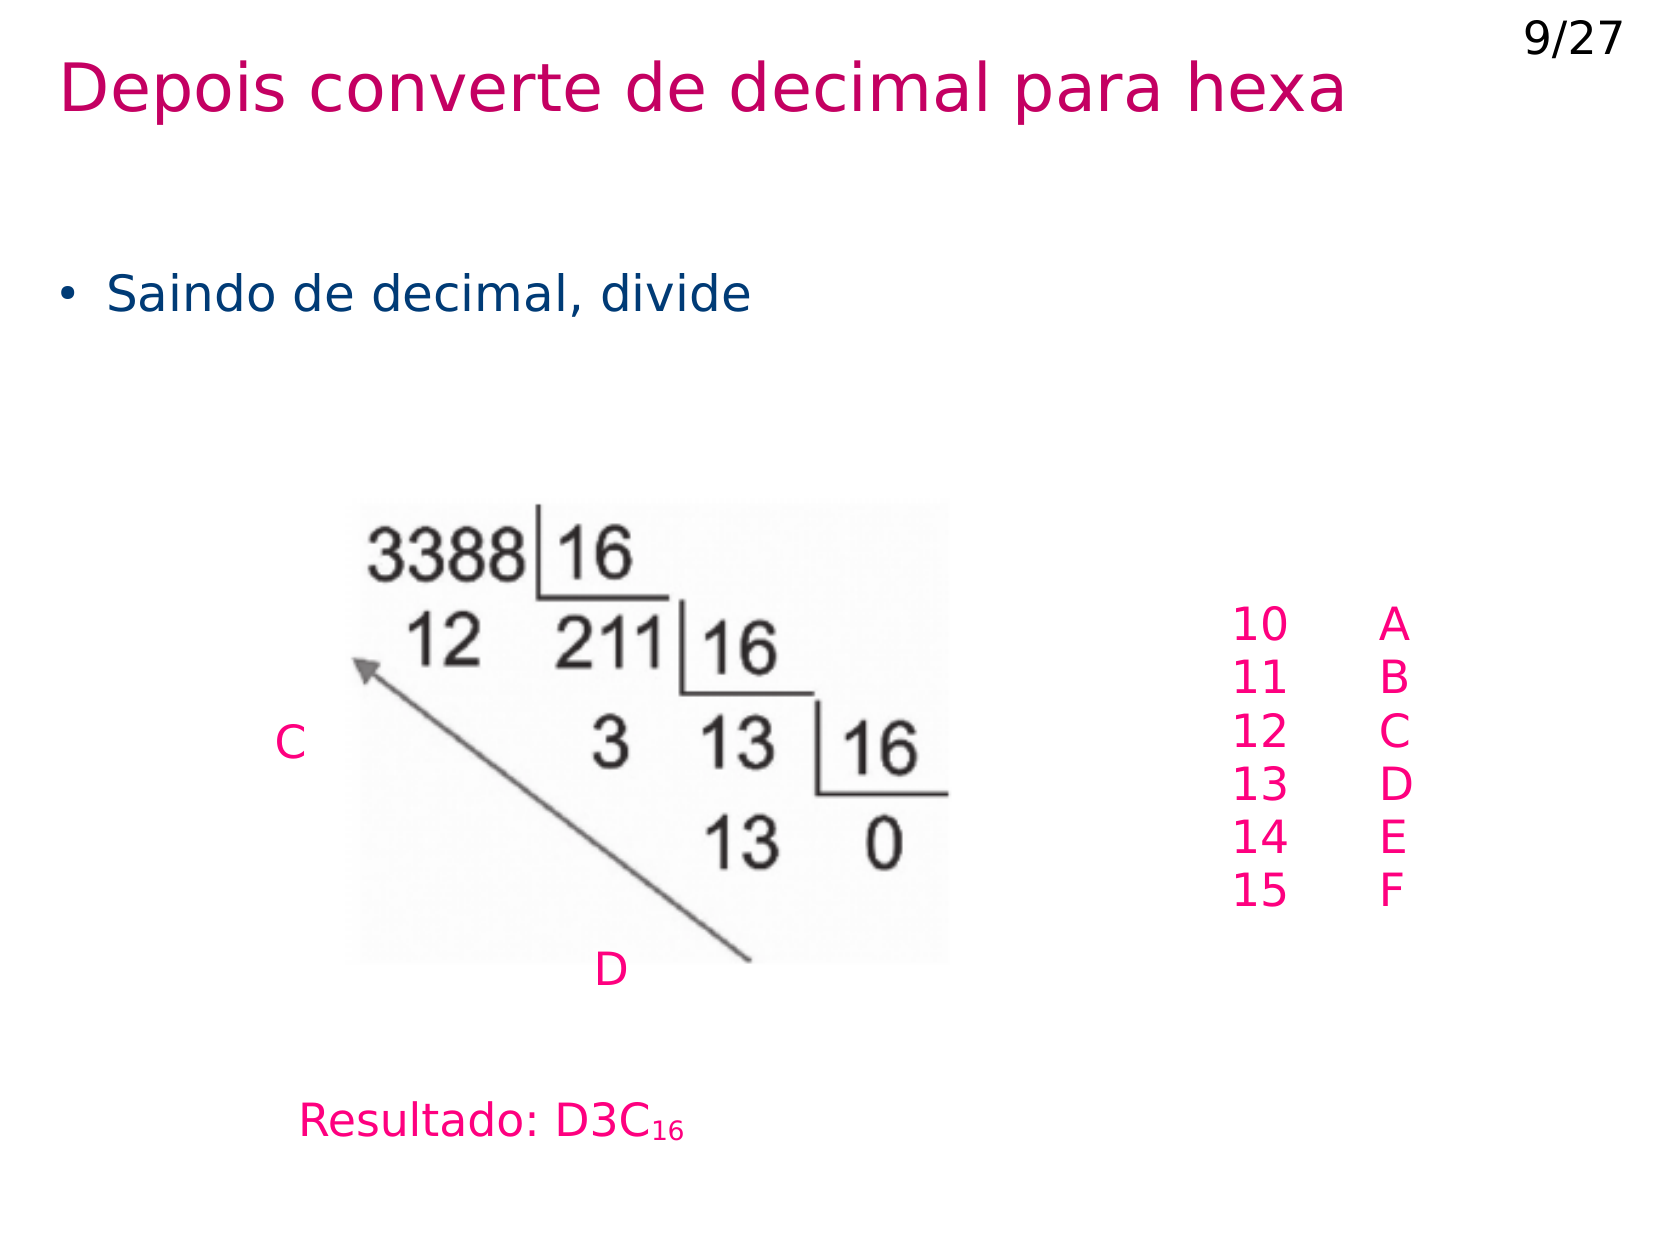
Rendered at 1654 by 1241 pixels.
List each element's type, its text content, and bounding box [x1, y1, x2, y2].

list Saindo de decimal, divide [59, 236, 1625, 1211]
picture [330, 493, 966, 981]
text_box Resultado: D3C16 [283, 1086, 700, 1155]
text_box D [578, 935, 644, 1004]
text_box C [259, 708, 367, 815]
text_box 10 A 11 B 12 C 13 D 14 E 15 F [1216, 590, 1477, 969]
title Depois converte de decimal para hexa [59, 29, 1625, 148]
